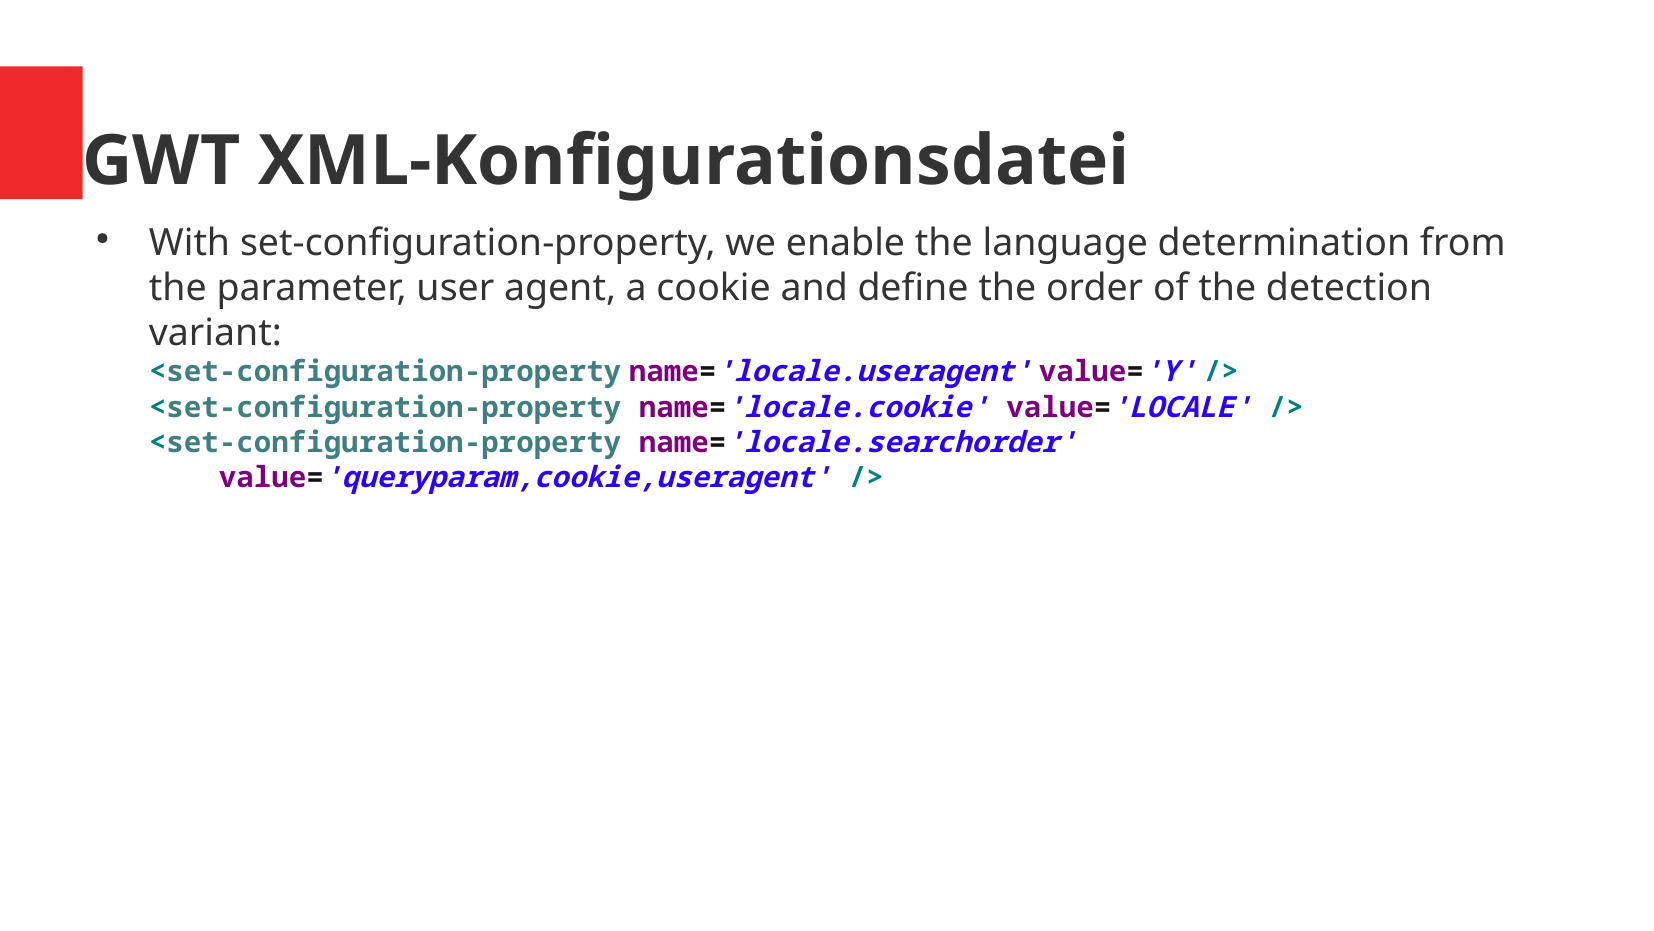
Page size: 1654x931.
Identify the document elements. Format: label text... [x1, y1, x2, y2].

title GWT XML-Konfigurationsdatei [82, 33, 1571, 196]
list With set-configuration-property, we enable the language determination from the parameter, user agent, a cookie and define the order of the detection variant: <set-configuration-property name='locale.useragent' value='Y' /> <set-configuration-property name='locale.cookie' value='LOCALE' /> <set-configuration-property name='locale.searchorder' value='queryparam,cookie,useragent' /> [78, 217, 1567, 508]
